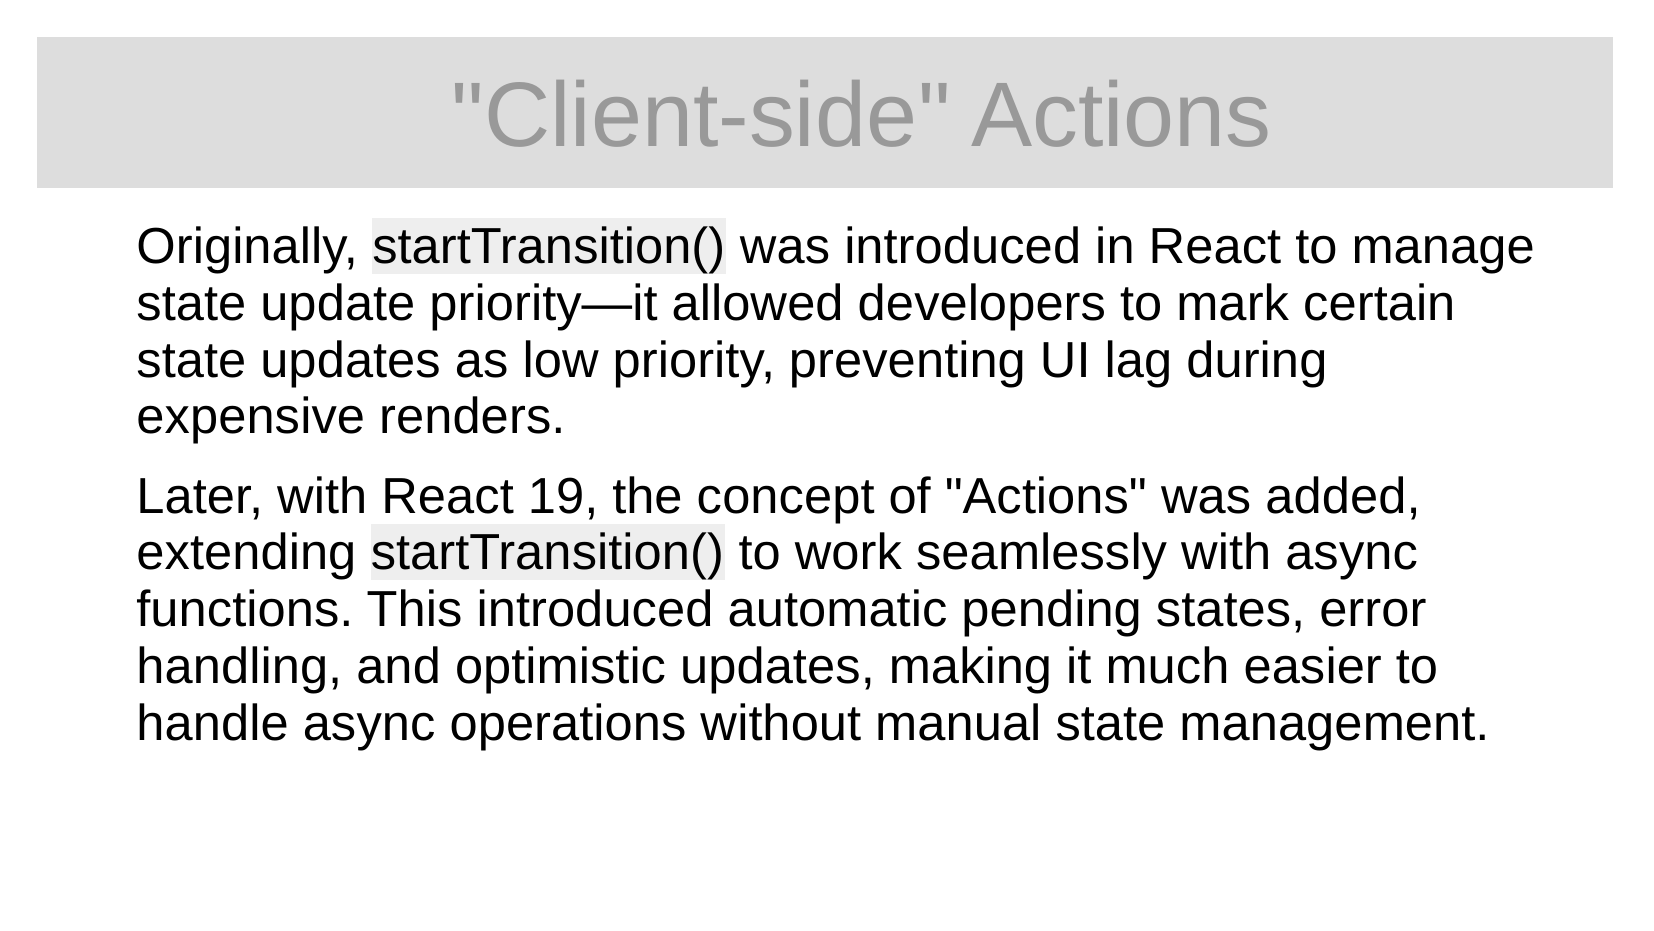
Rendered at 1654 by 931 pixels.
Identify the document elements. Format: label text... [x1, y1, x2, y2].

text_box [1571, 37, 1613, 188]
list Originally, startTransition() was introduced in React to manage state update priority—it allowed developers to mark certain state updates as low priority, preventing UI lag during expensive renders. Later, with React 19, the concept of "Actions" was added, extending startTransition() to work seamlessly with async functions. This introduced automatic pending states, error handling, and optimistic updates, making it much easier to handle async operations without manual state management. [82, 217, 1571, 758]
title "Client-side" Actions [82, 37, 1571, 193]
text_box [37, 37, 82, 188]
